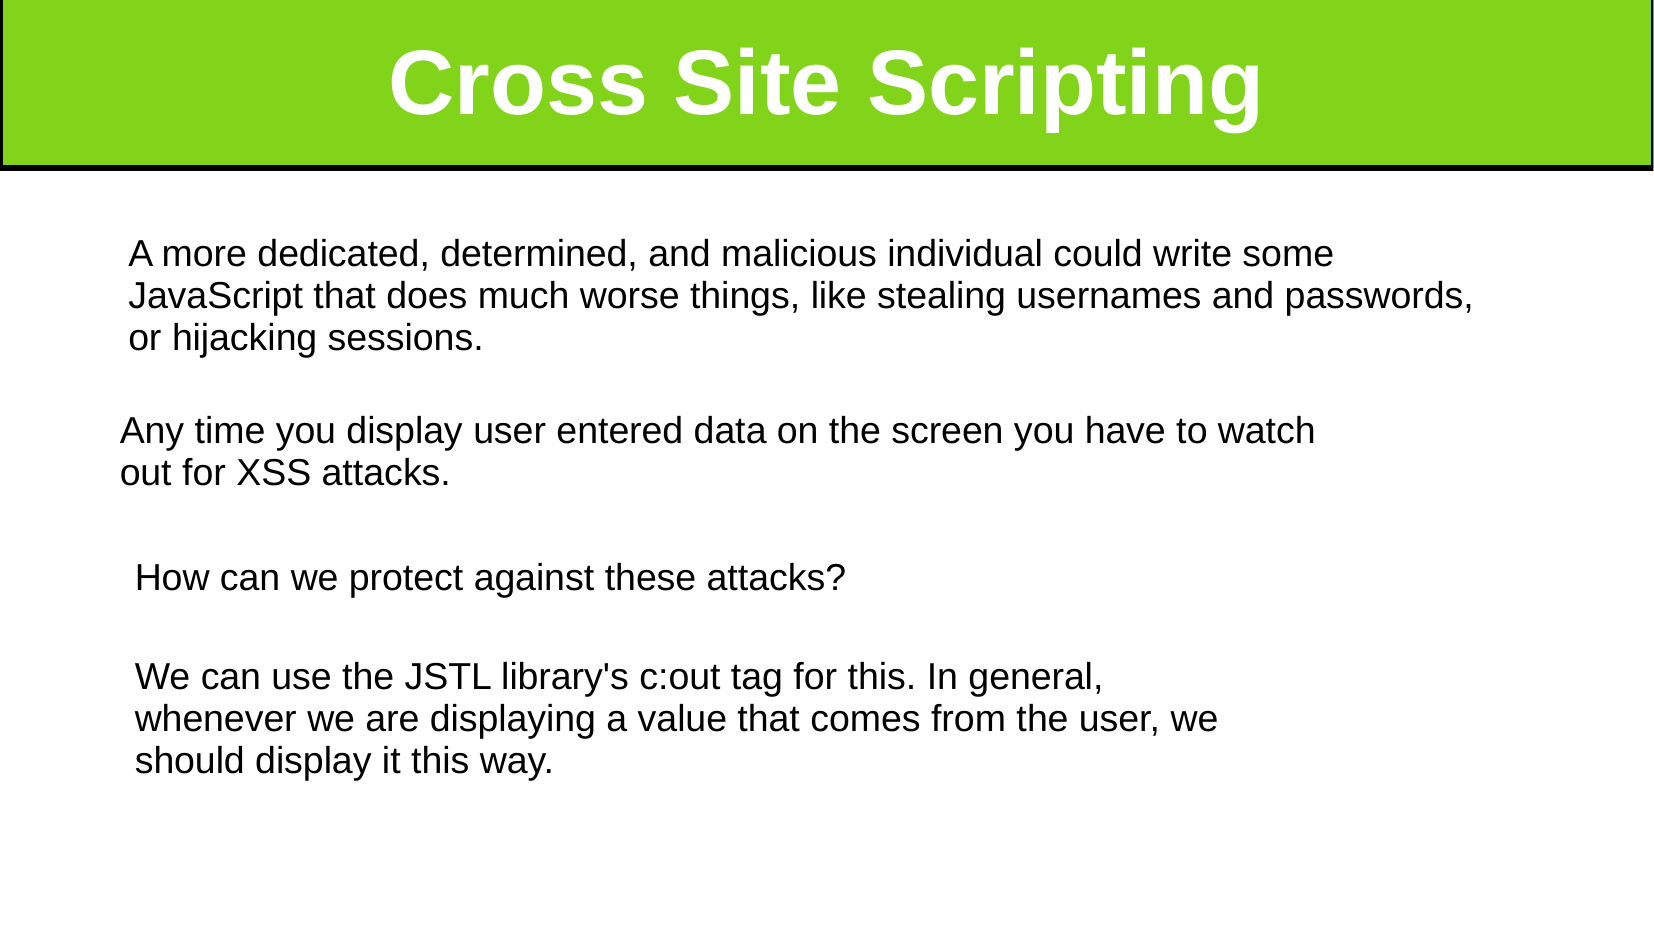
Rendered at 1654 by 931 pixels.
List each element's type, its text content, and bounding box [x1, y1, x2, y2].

text_box We can use the JSTL library's c:out tag for this. In general, whenever we are displaying a value that comes from the user, we should display it this way. [120, 648, 1261, 789]
text_box A more dedicated, determined, and malicious individual could write some JavaScript that does much worse things, like stealing usernames and passwords, or hijacking sessions. [113, 225, 1524, 366]
text_box Any time you display user entered data on the screen you have to watch out for XSS attacks. [105, 402, 1351, 502]
title Cross Site Scripting [0, 0, 1654, 169]
text_box How can we protect against these attacks? [120, 549, 871, 606]
